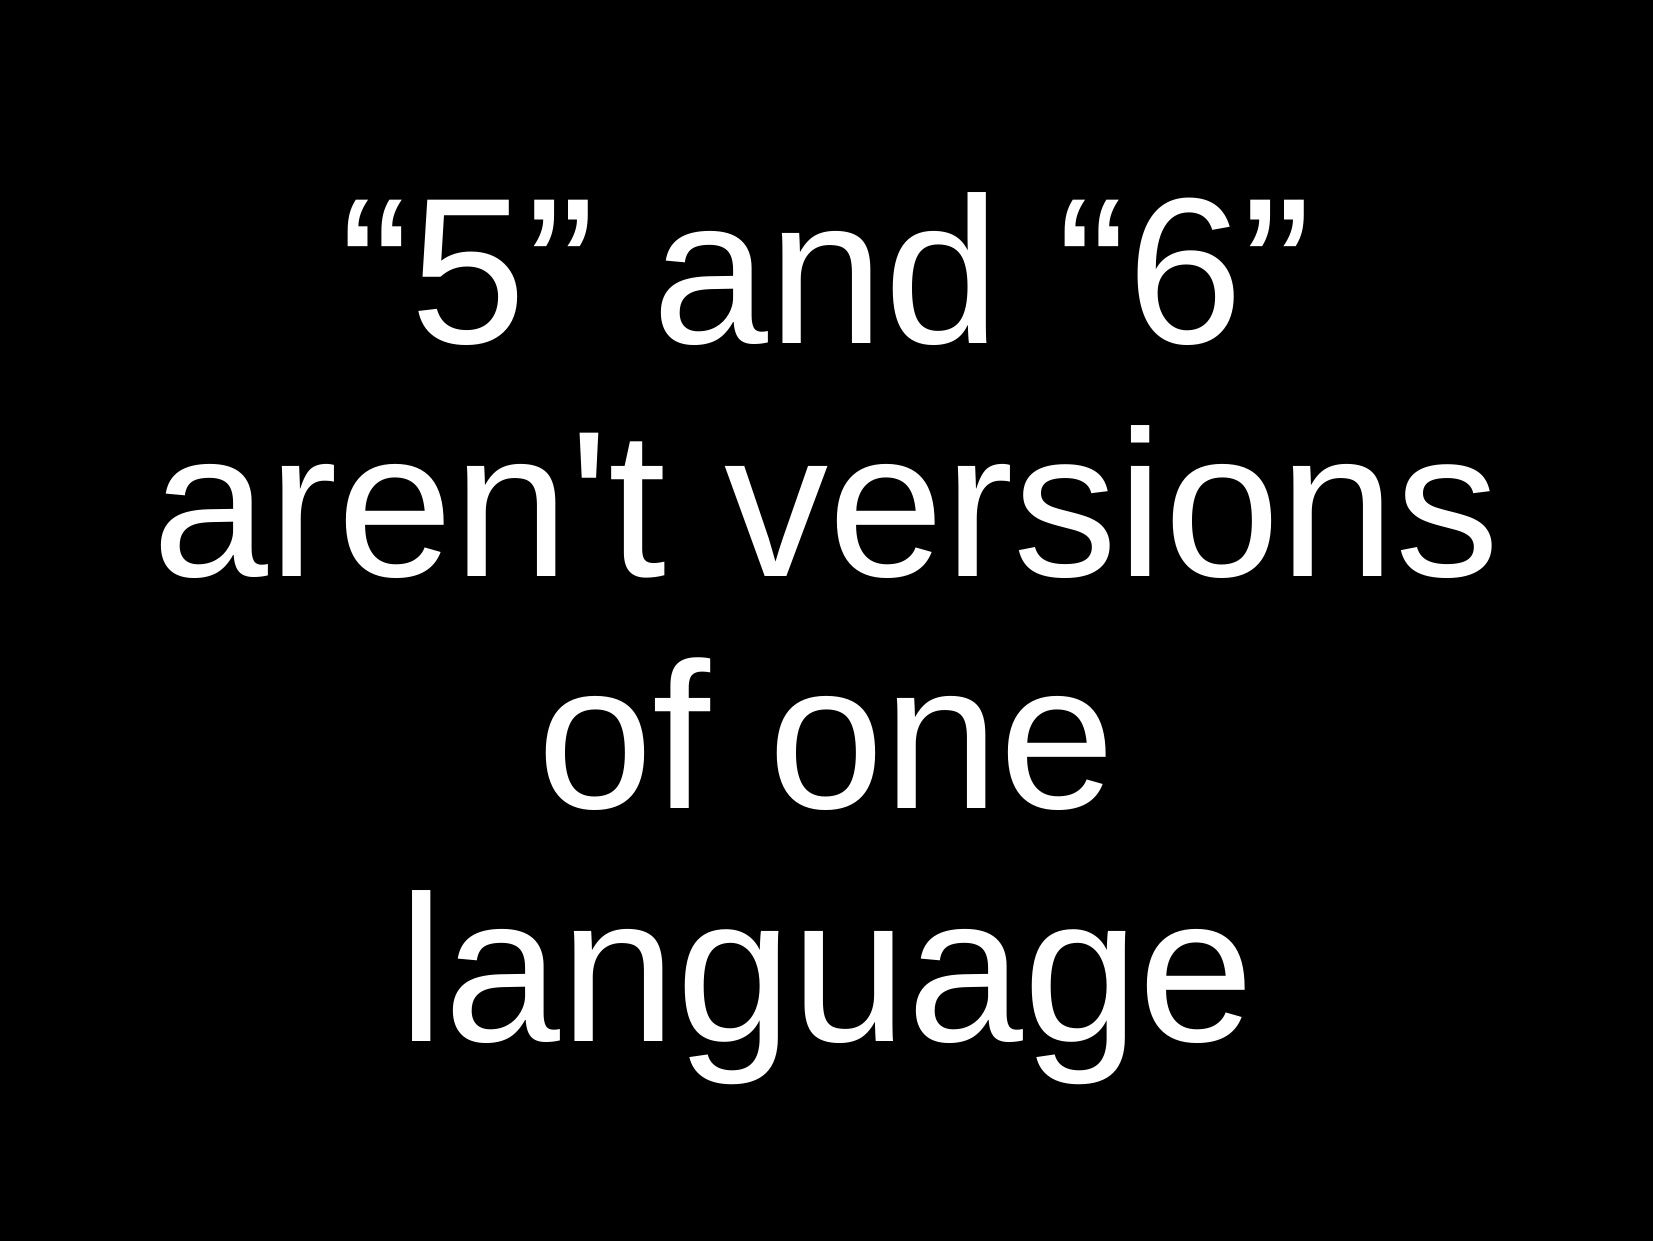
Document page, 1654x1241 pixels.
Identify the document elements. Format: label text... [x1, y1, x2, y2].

title “5” and “6” aren't versions of one language [82, 101, 1571, 1140]
